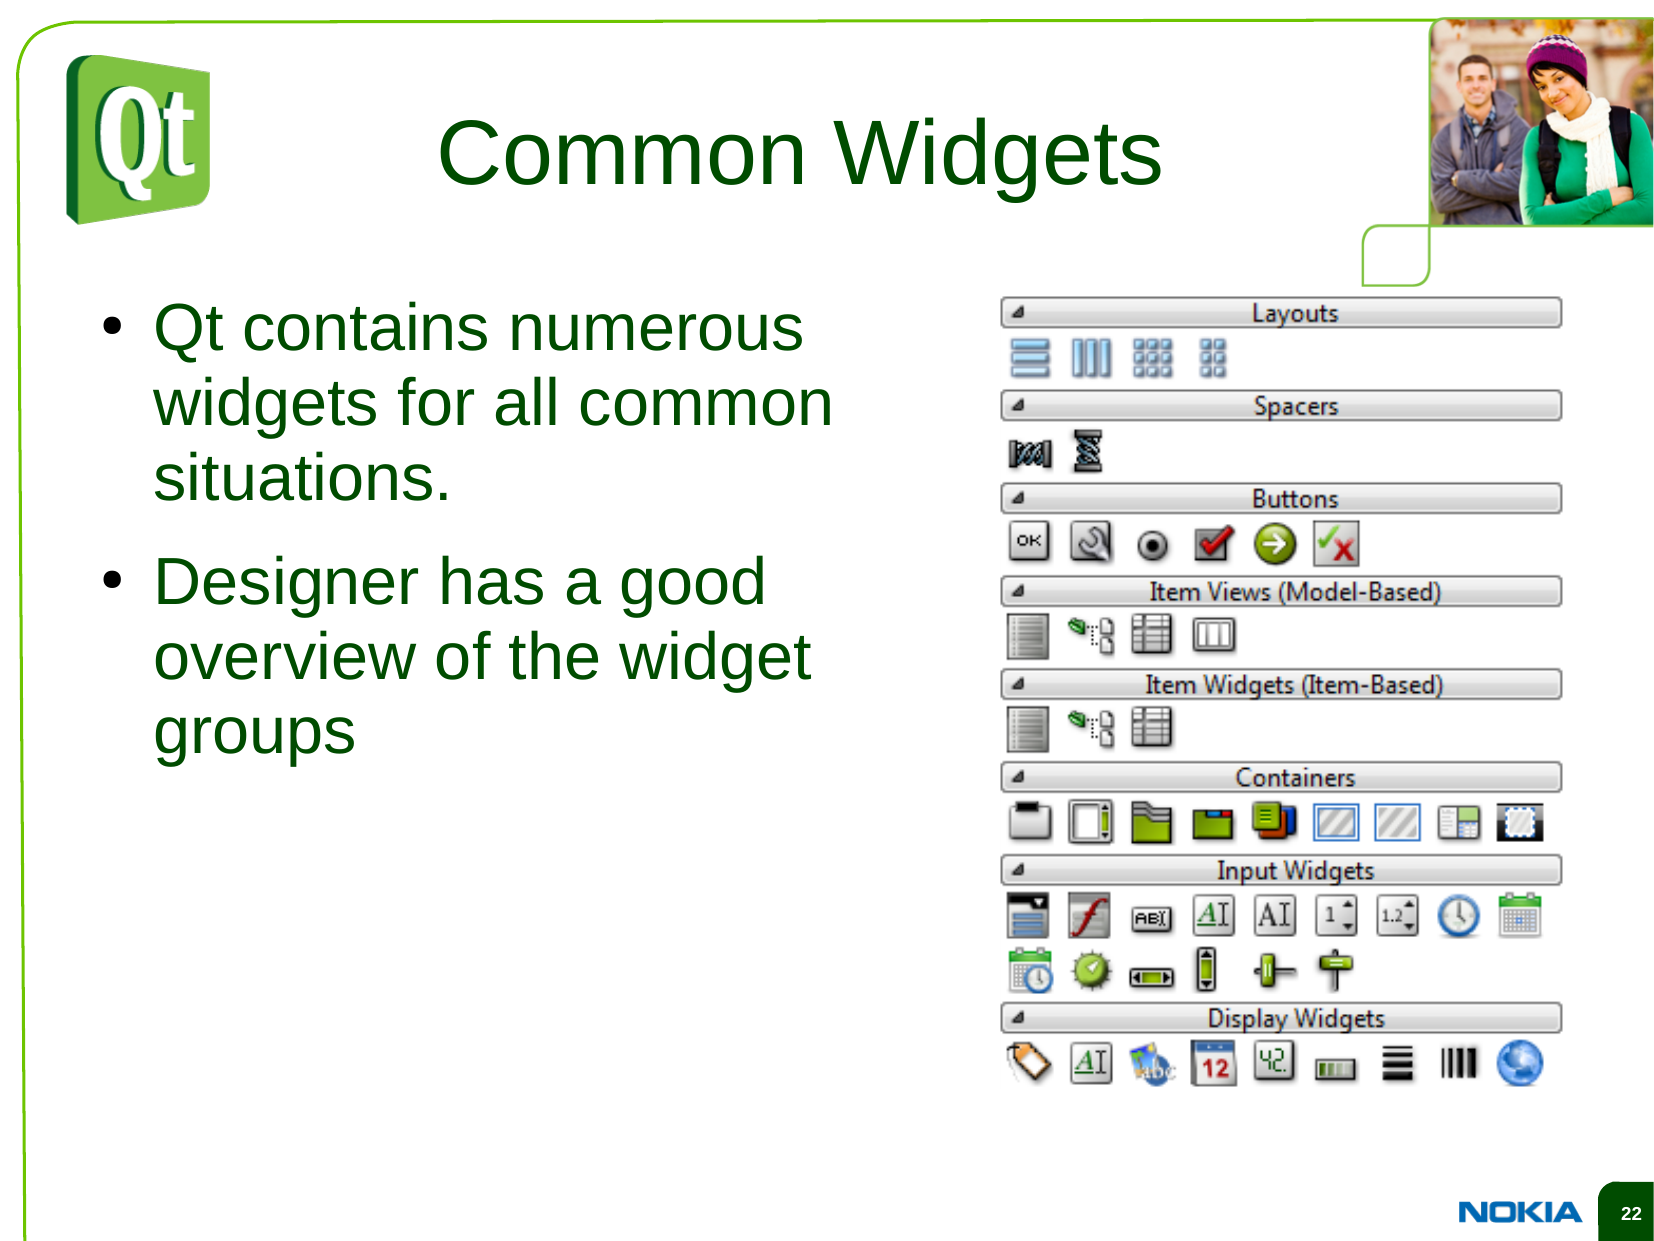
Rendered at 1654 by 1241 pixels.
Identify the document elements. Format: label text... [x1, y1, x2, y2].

picture [1361, 17, 1654, 287]
list Qt contains numerous widgets for all common situations. Designer has a good overview of the widget groups [82, 290, 1004, 1094]
picture [999, 295, 1565, 1089]
title Common Widgets [263, 49, 1339, 257]
picture [1459, 1201, 1583, 1223]
picture [66, 55, 210, 225]
